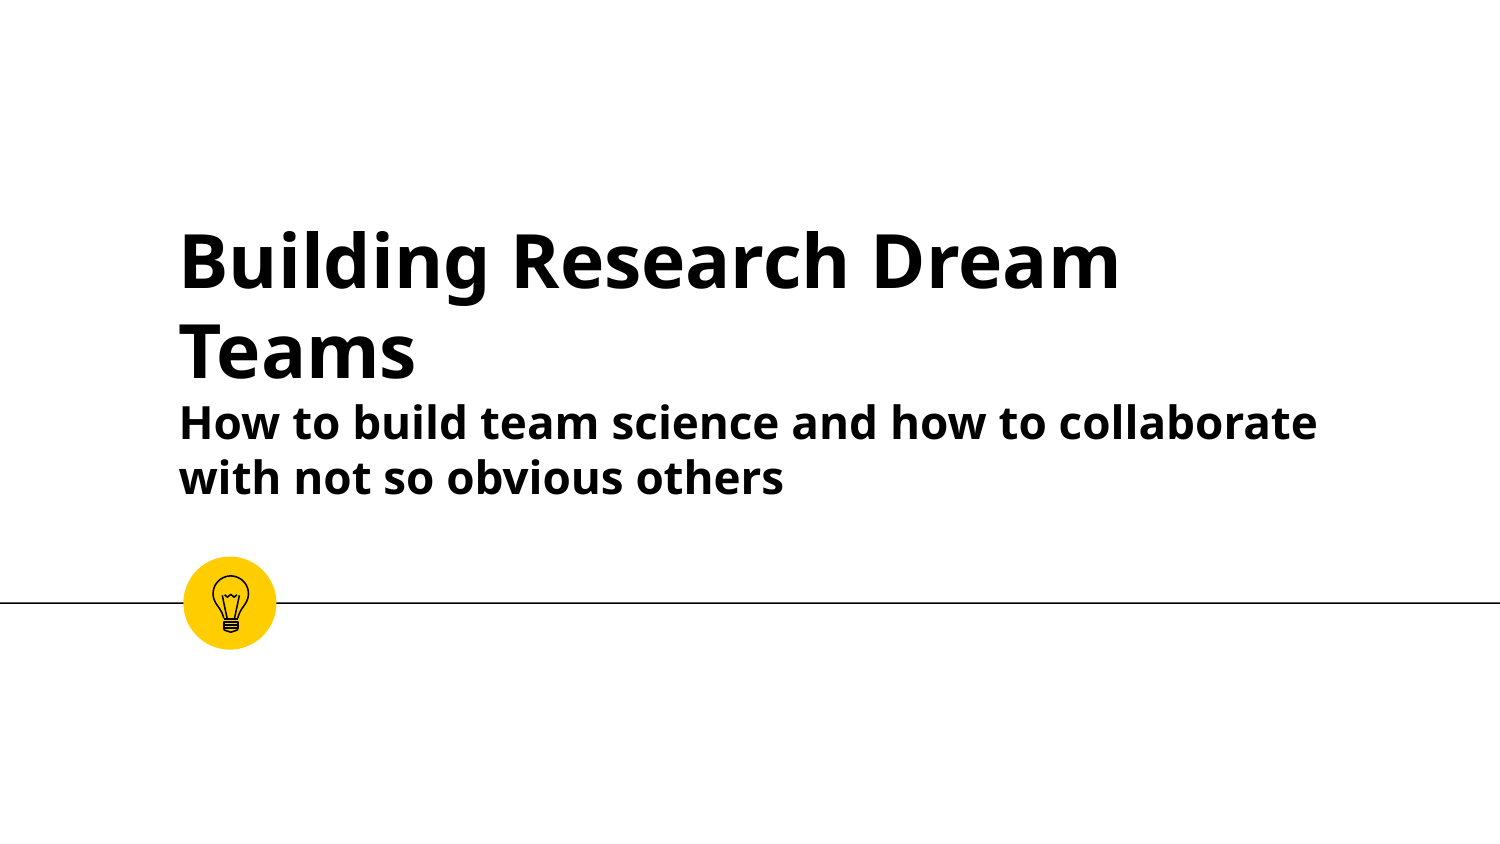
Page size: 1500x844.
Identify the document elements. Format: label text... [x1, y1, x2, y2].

title Building Research Dream Teams How to build team science and how to collaborate with not so obvious others [163, 328, 1354, 519]
